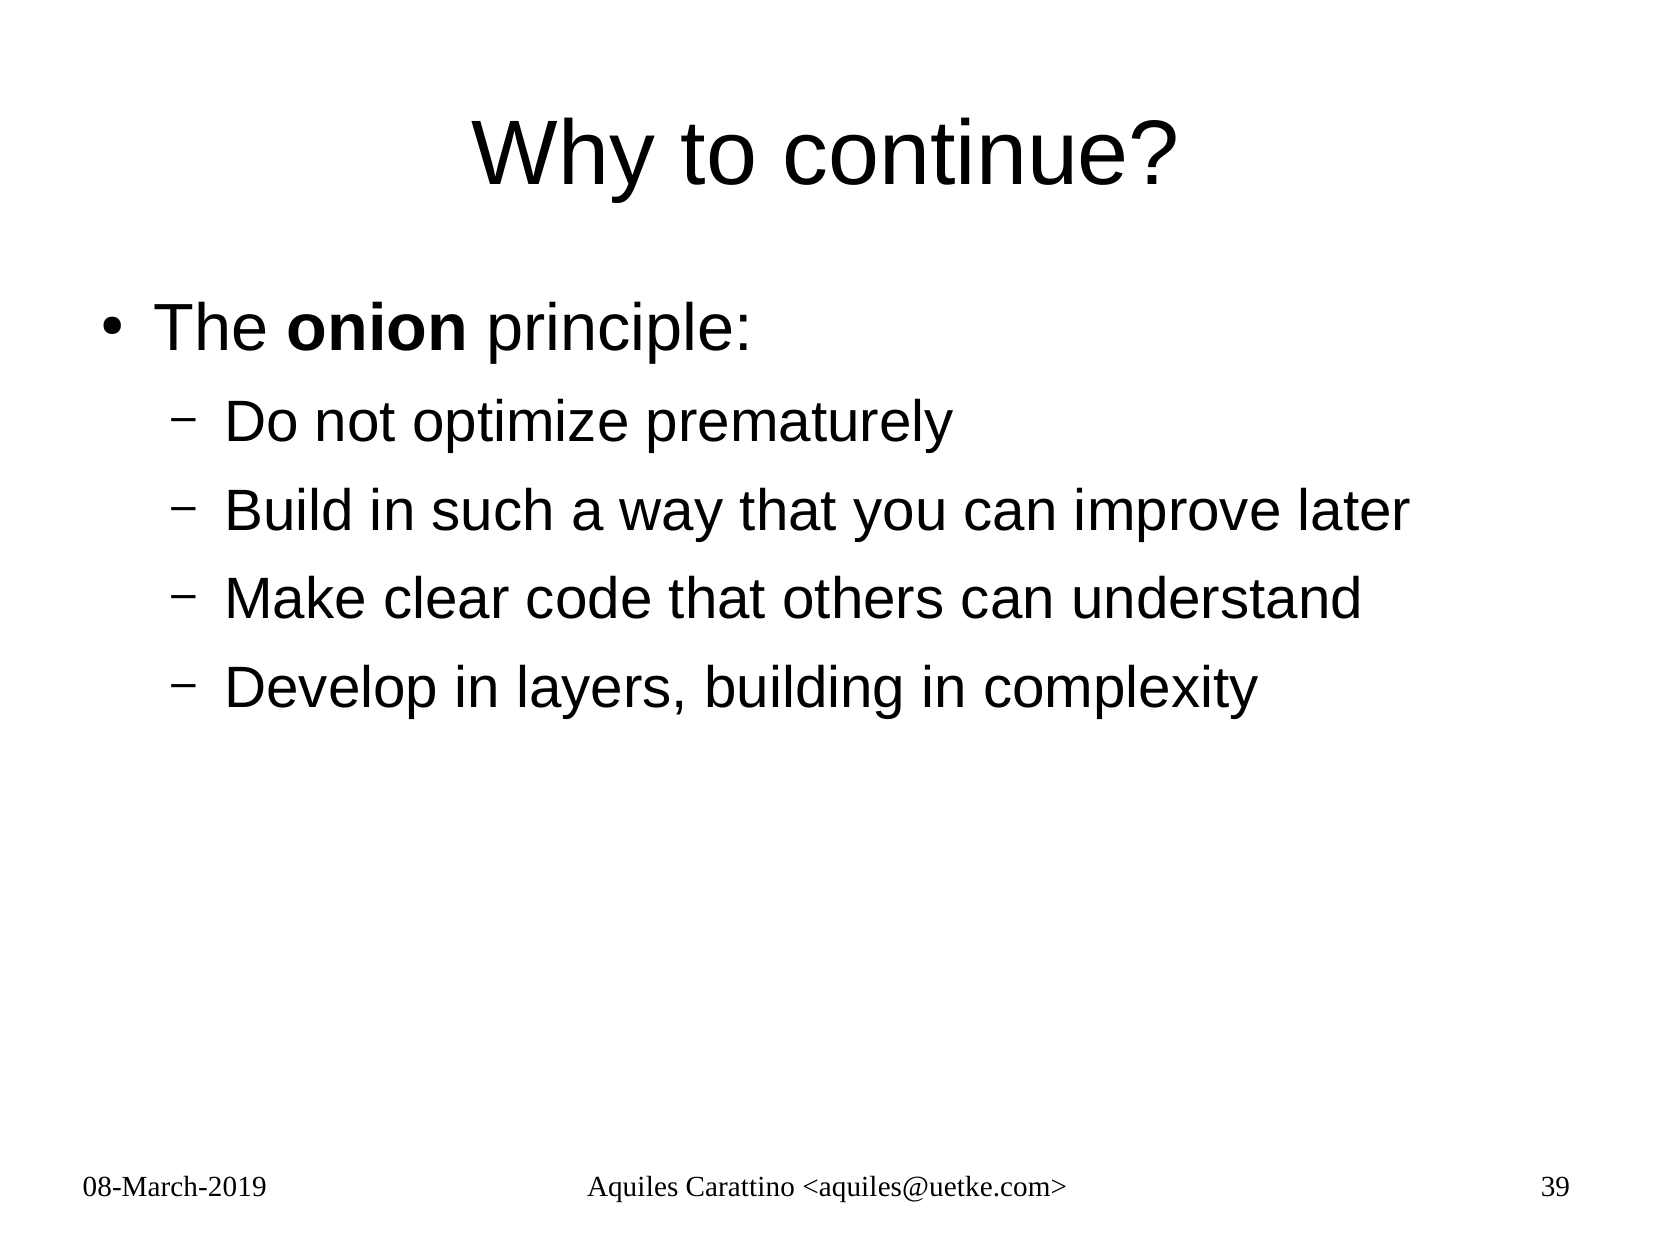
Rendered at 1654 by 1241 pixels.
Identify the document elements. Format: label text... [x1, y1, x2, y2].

title Why to continue? [82, 49, 1571, 257]
list The onion principle: Do not optimize prematurely Build in such a way that you can improve later Make clear code that others can understand Develop in layers, building in complexity [82, 290, 1571, 1010]
